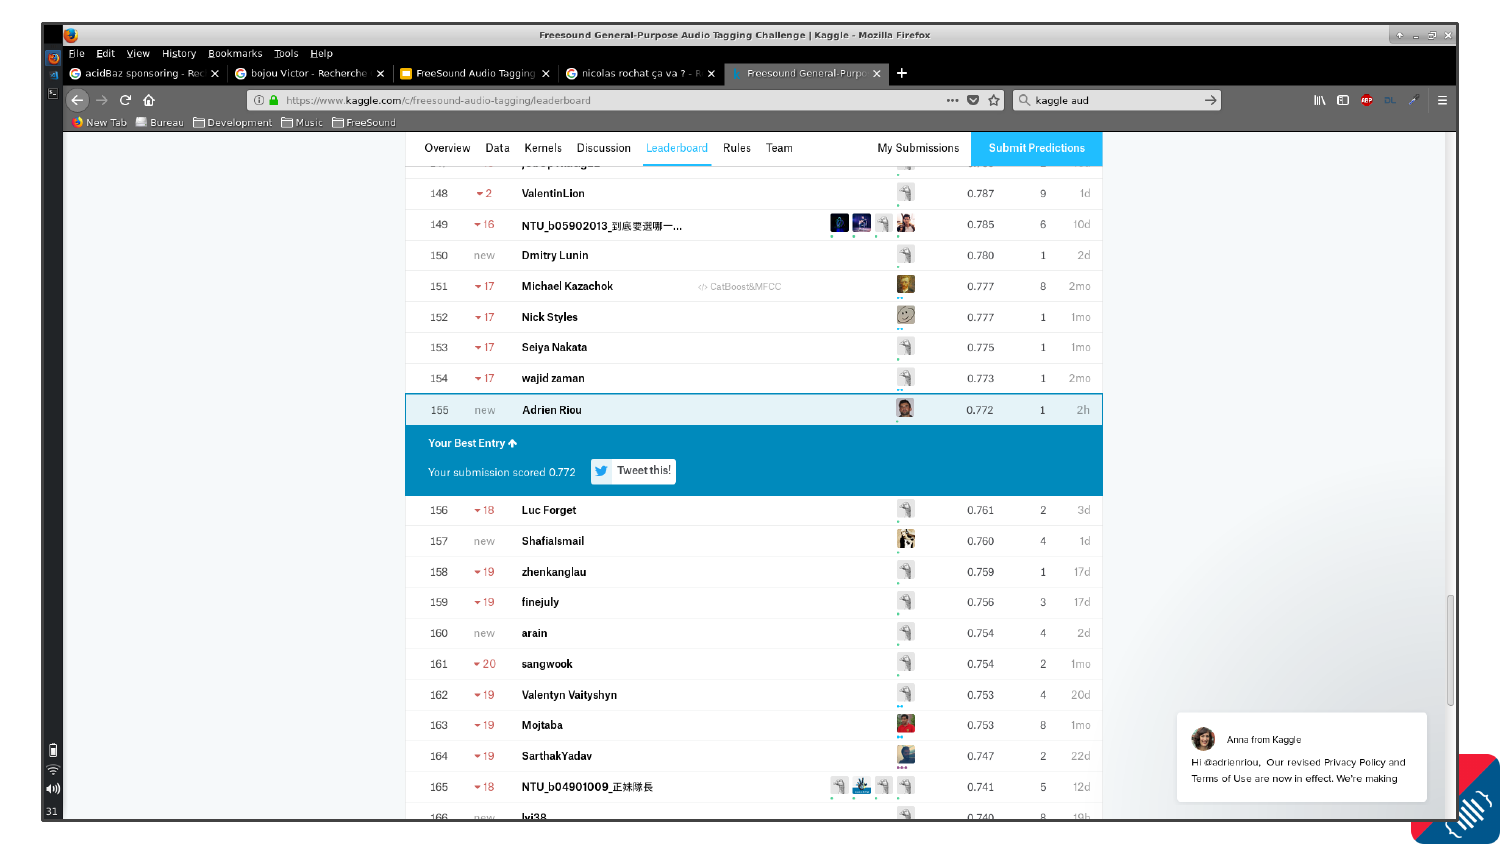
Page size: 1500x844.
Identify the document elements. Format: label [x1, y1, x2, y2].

picture [44, 24, 1456, 819]
picture [1411, 754, 1500, 844]
